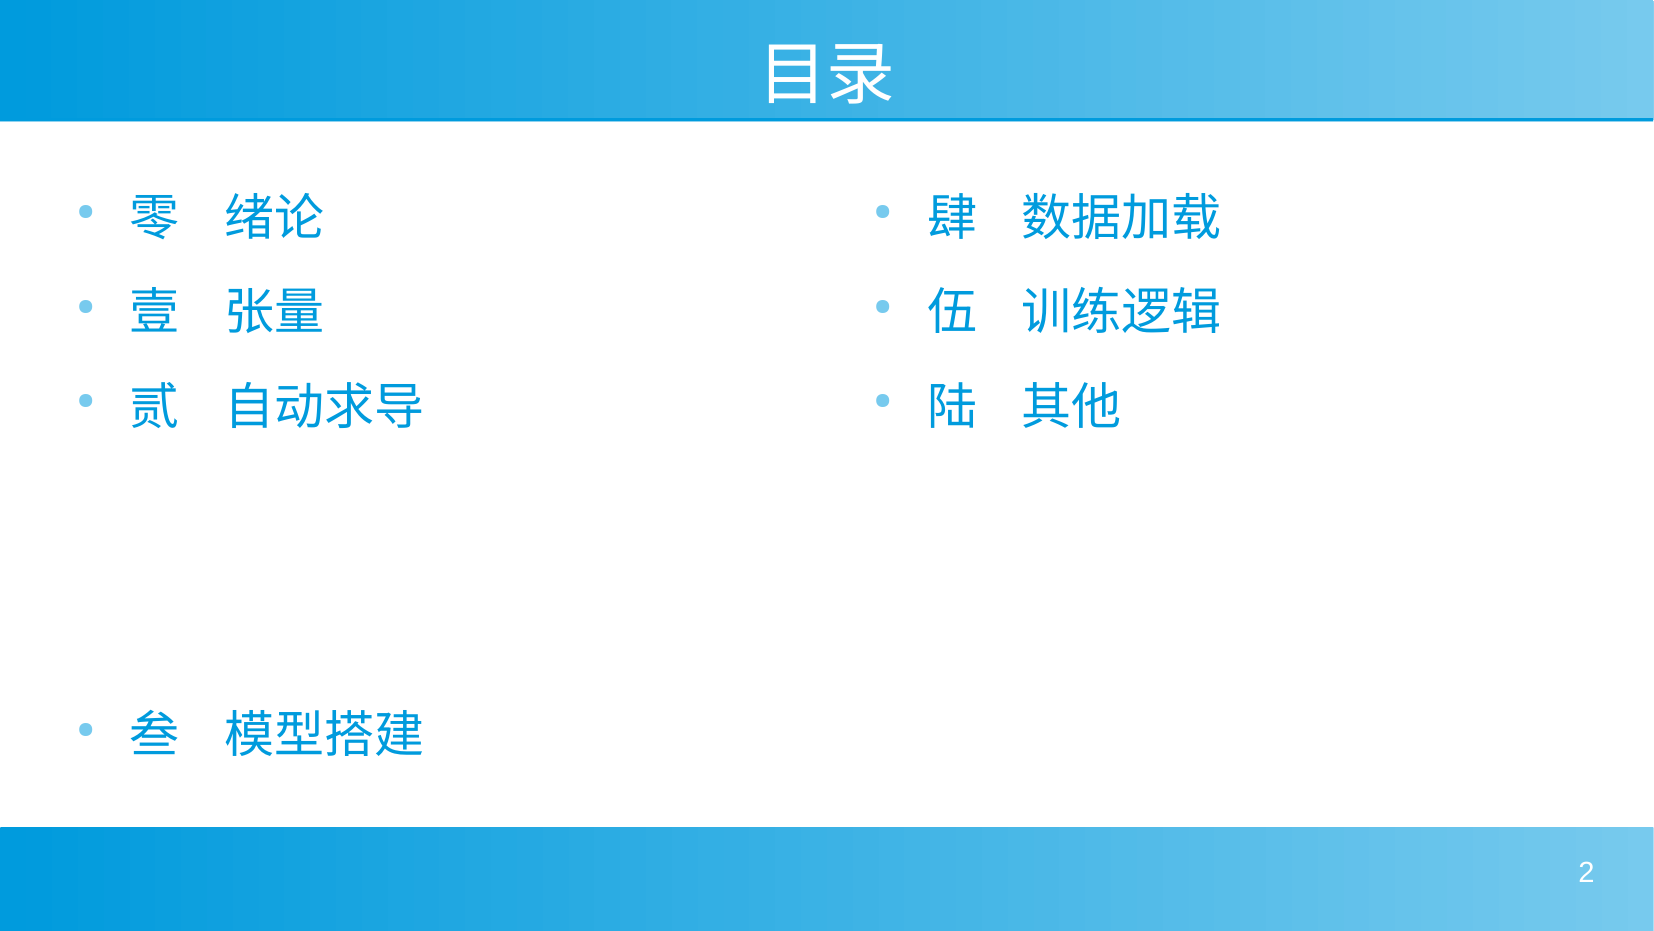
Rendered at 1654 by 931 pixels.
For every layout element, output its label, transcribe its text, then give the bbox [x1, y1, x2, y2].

list 零 绪论 壹 张量 贰 自动求导 叁 模型搭建 肆 数据加载 伍 训练逻辑 陆 其他 [59, 177, 1595, 768]
title 目录 [59, 23, 1595, 115]
